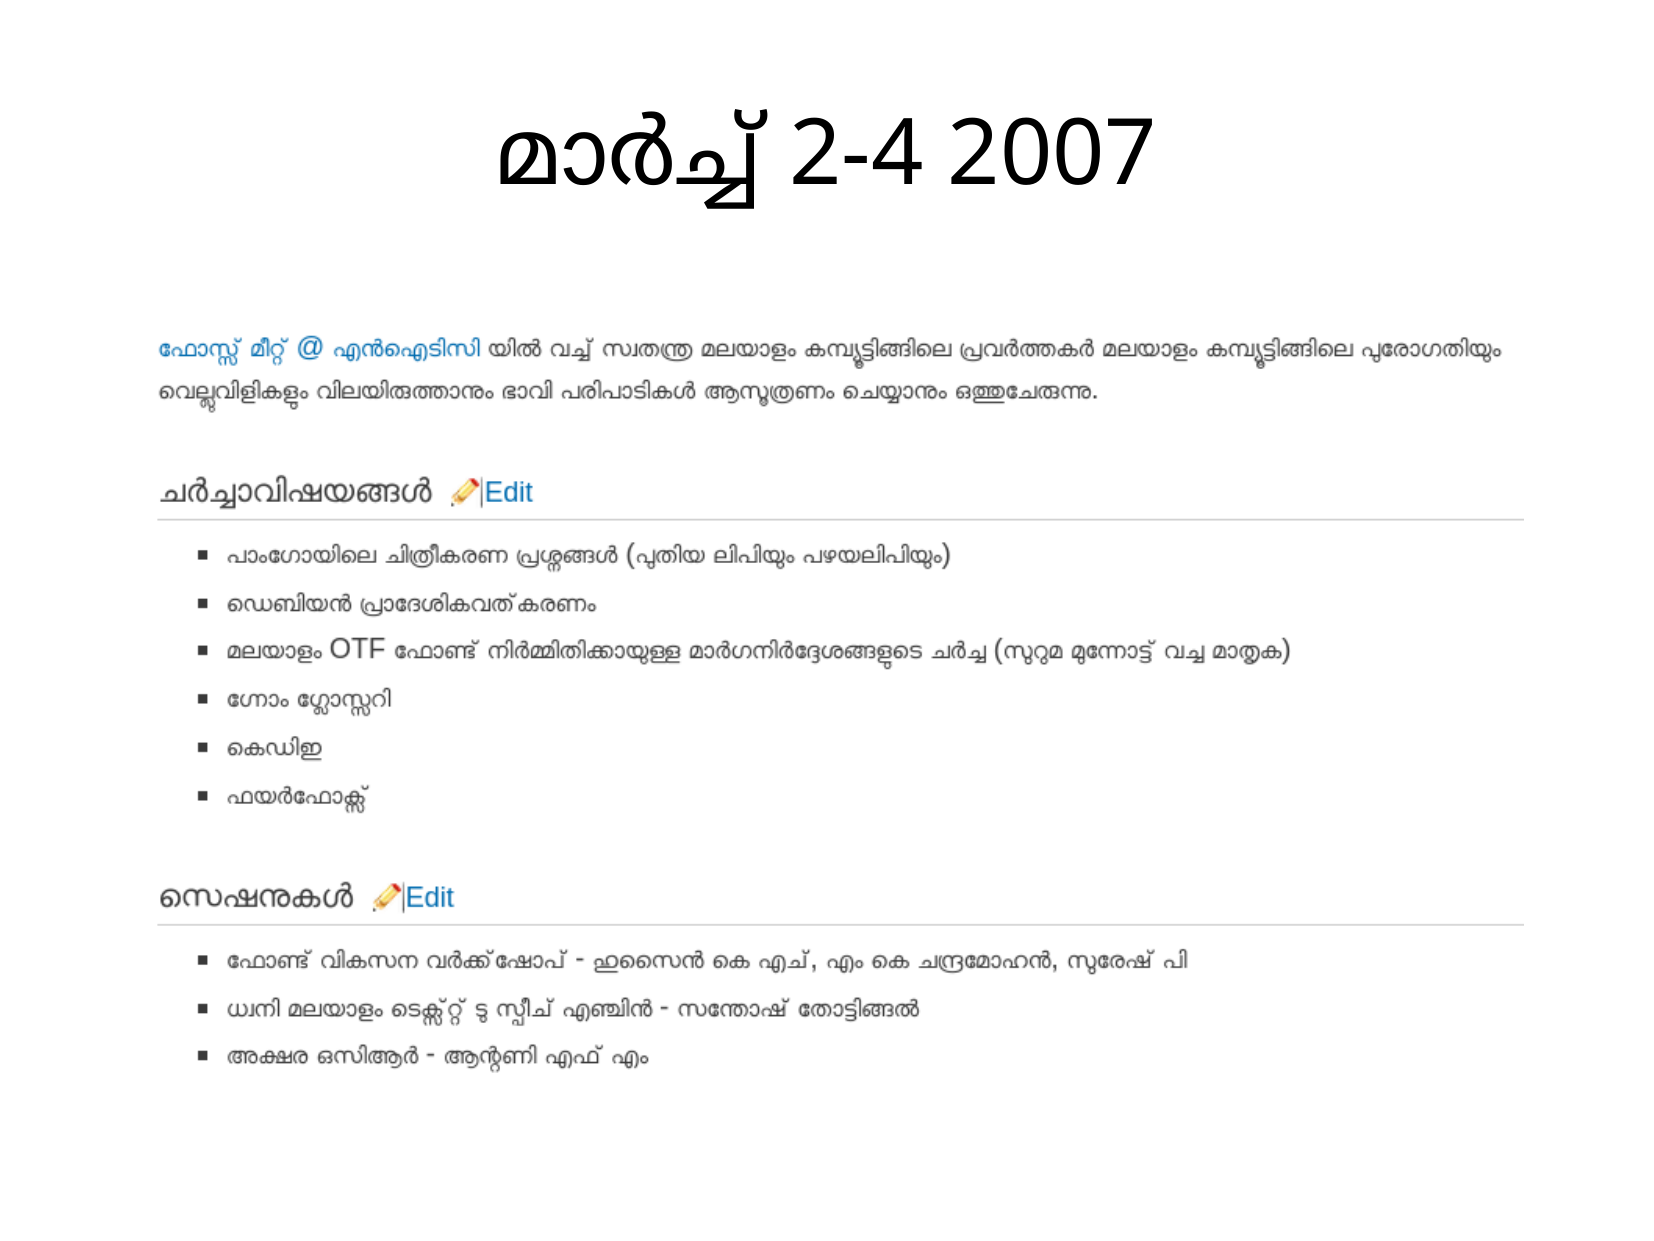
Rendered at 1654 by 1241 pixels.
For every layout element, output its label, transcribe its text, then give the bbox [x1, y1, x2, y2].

picture [142, 308, 1524, 1134]
title മാര്‍ച്ച് 2-4 2007 [82, 49, 1571, 257]
